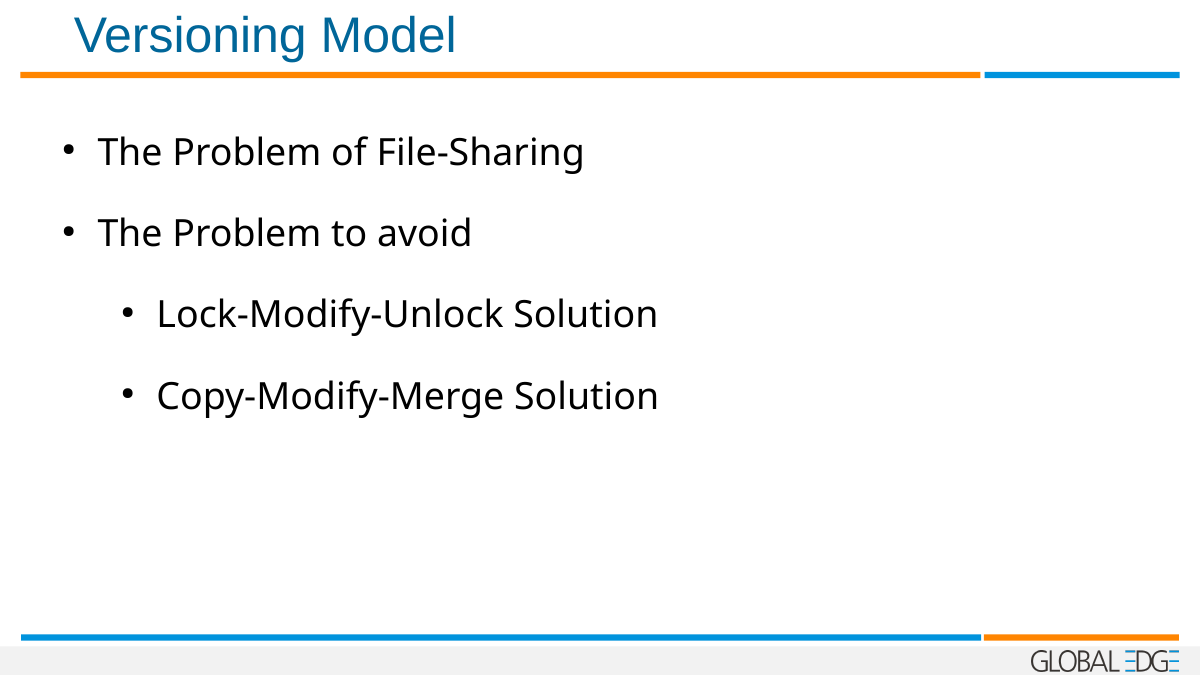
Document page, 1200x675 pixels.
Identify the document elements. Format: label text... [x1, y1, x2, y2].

text_box Versioning Model [59, 0, 472, 72]
picture [1031, 650, 1179, 672]
text_box The Problem of File-Sharing The Problem to avoid Lock-Modify-Unlock Solution Copy-Modify-Merge Solution [47, 118, 1146, 603]
